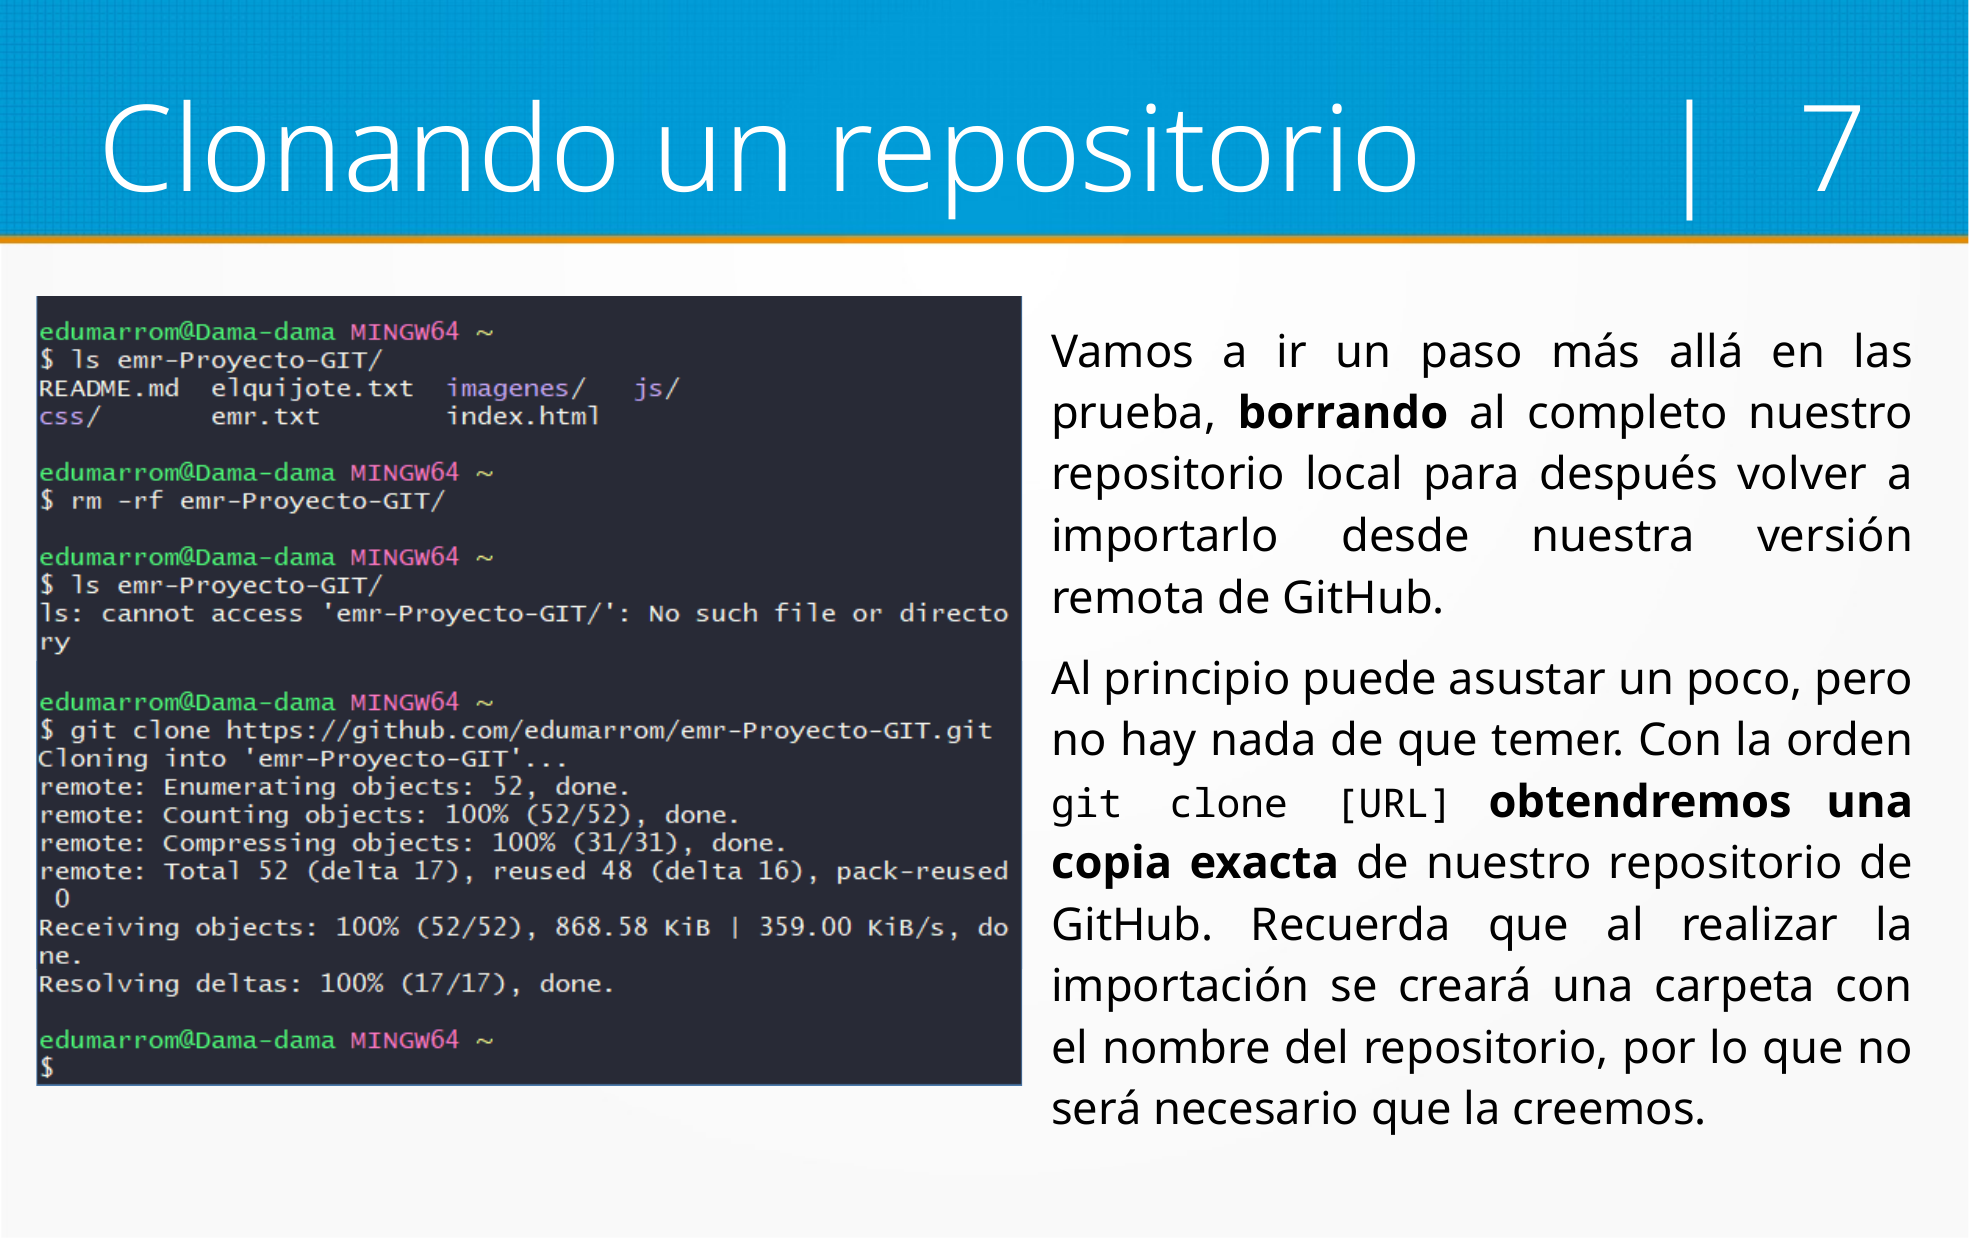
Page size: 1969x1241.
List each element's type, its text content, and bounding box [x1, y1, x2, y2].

title Clonando un repositorio | 7 [98, 19, 1870, 227]
picture [0, 233, 1969, 1241]
list Vamos a ir un paso más allá en las prueba, borrando al completo nuestro repositorio local para después volver a importarlo desde nuestra versión remota de GitHub. Al principio puede asustar un poco, pero no hay nada de que temer. Con la orden git clone [URL] obtendremos una copia exacta de nuestro repositorio de GitHub. Recuerda que al realizar la importación se creará una carpeta con el nombre del repositorio, por lo que no será necesario que la creemos. [1051, 318, 1914, 1158]
